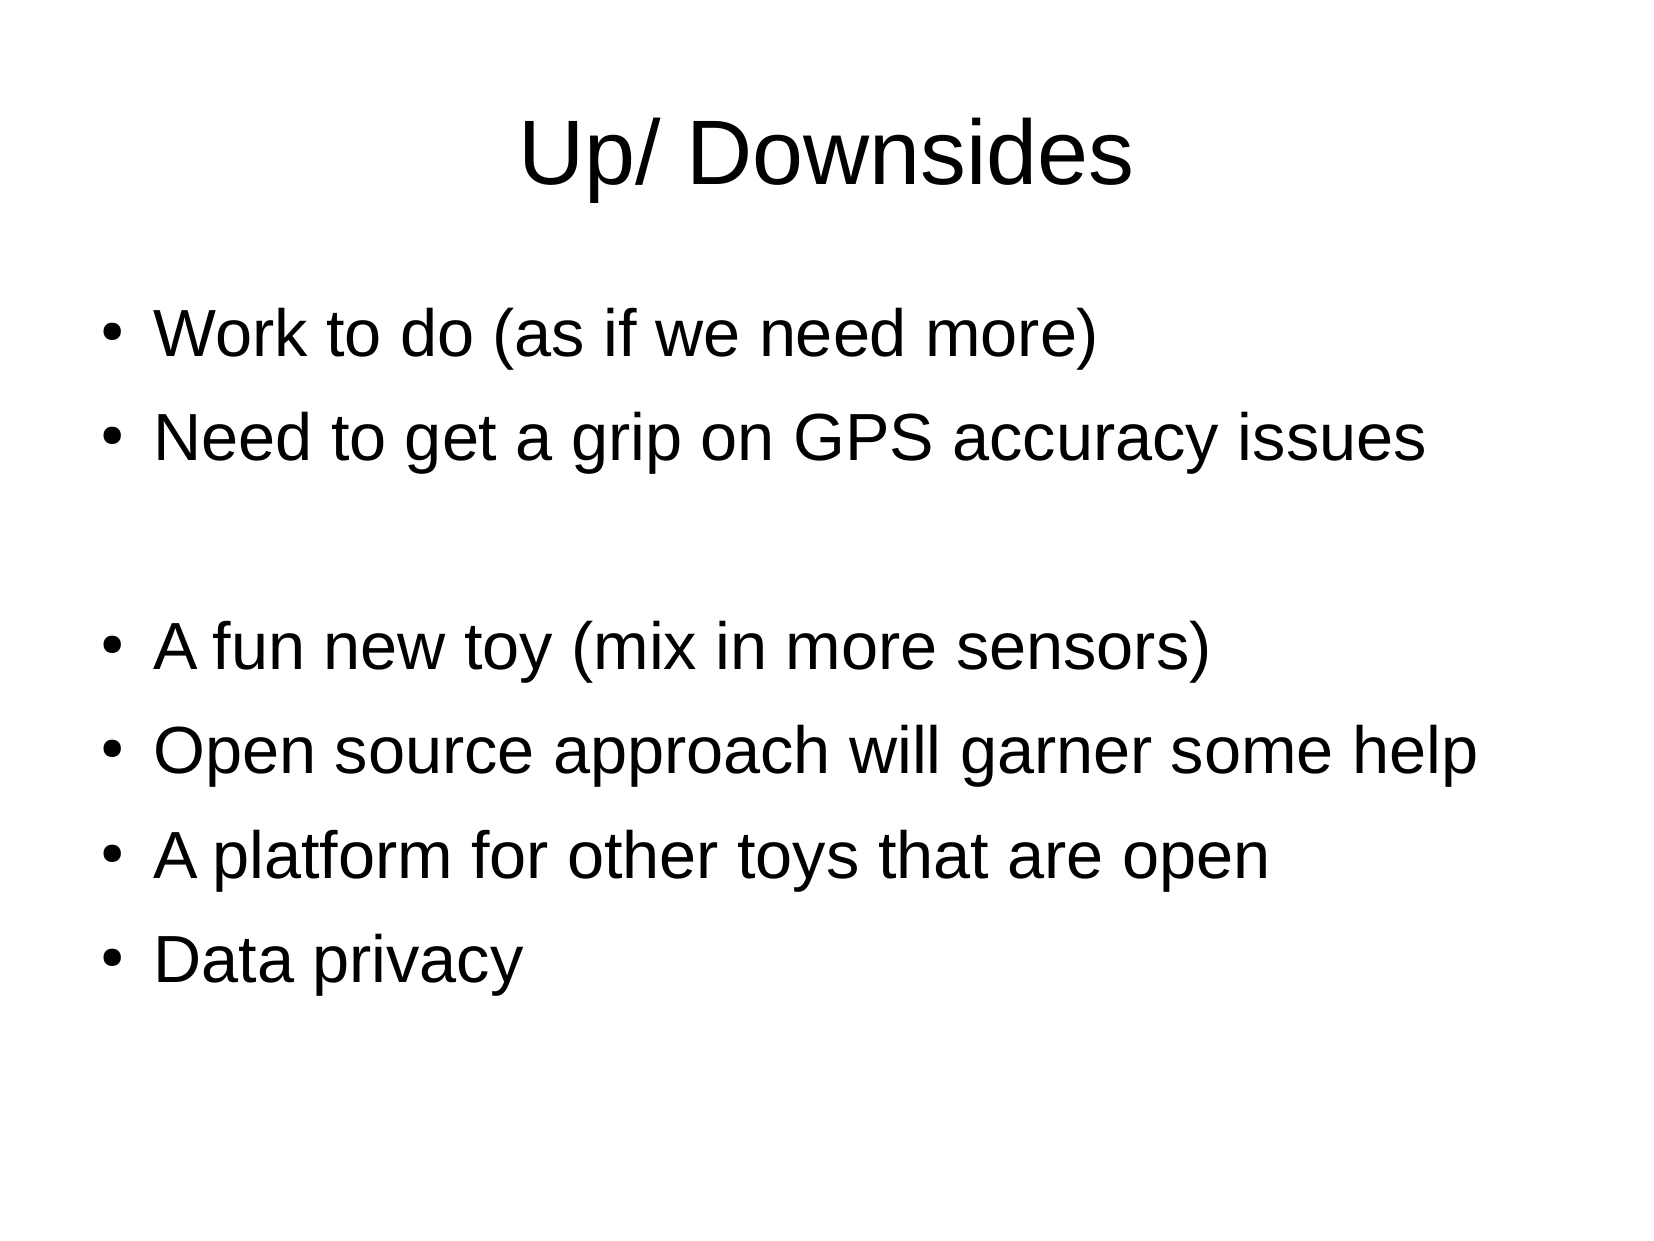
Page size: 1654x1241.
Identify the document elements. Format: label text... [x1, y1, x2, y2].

title Up/ Downsides [82, 56, 1571, 250]
list Work to do (as if we need more) Need to get a grip on GPS accuracy issues A fun new toy (mix in more sensors) Open source approach will garner some help A platform for other toys that are open Data privacy [82, 296, 1571, 1100]
